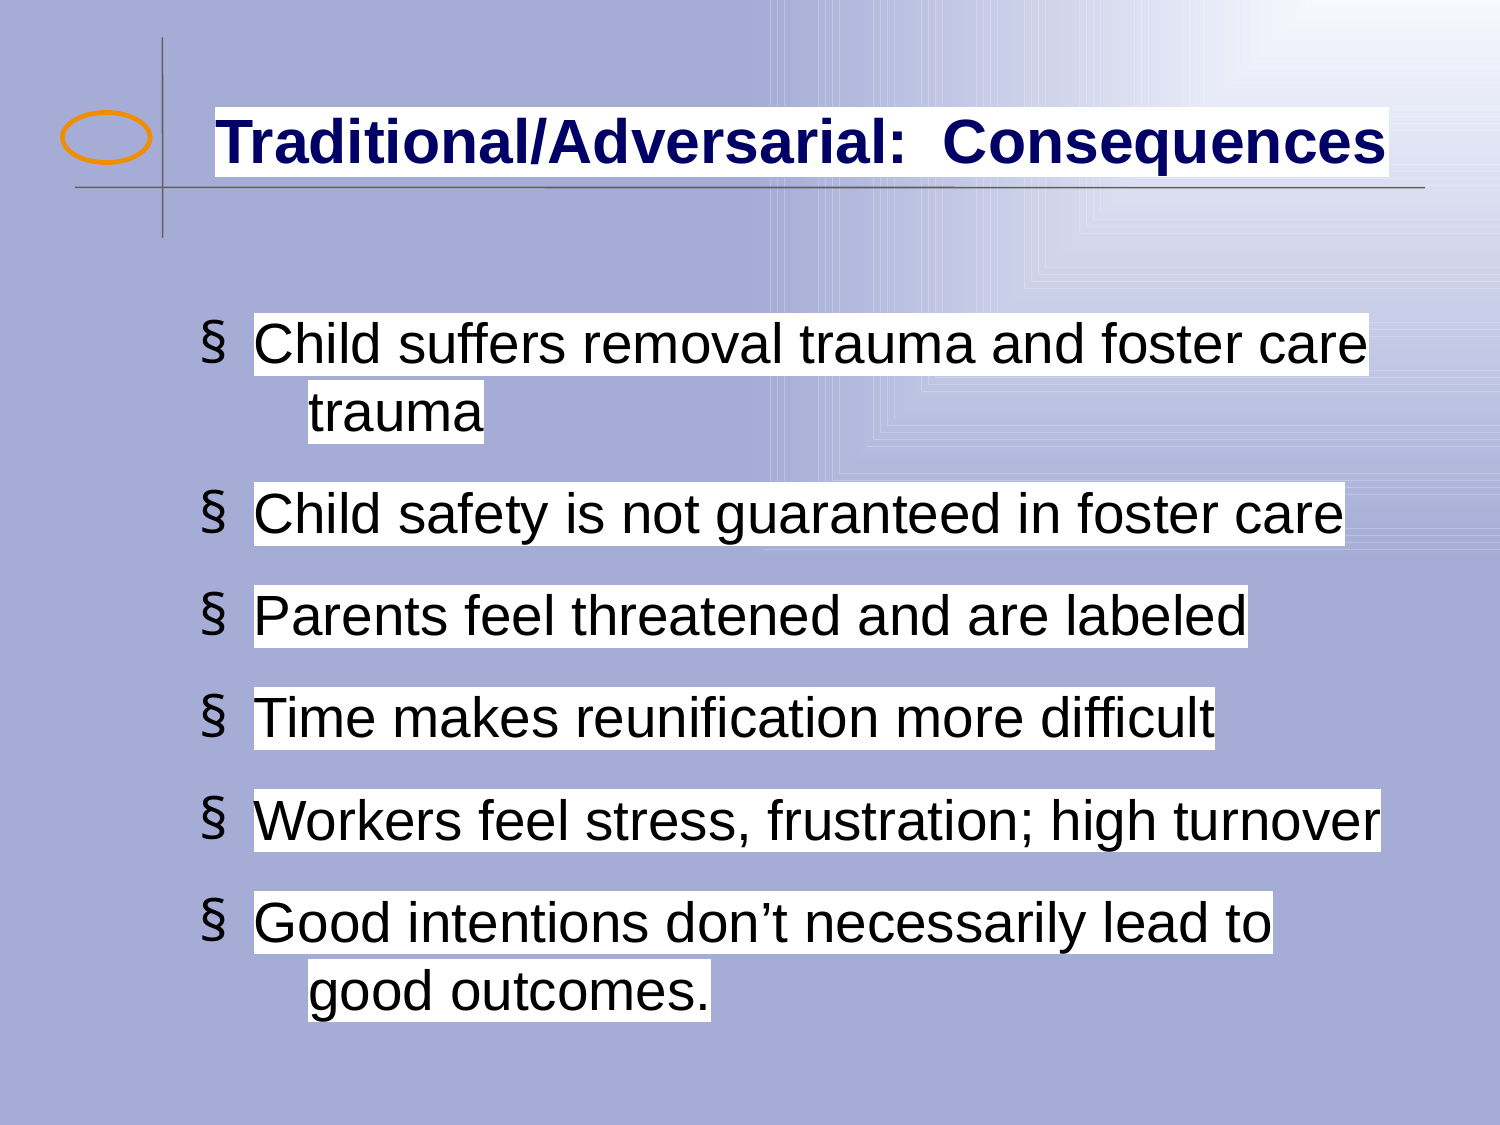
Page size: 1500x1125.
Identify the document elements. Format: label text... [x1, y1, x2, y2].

list Child suffers removal trauma and foster care trauma Child safety is not guaranteed in foster care Parents feel threatened and are labeled Time makes reunification more difficult Workers feel stress, frustration; high turnover Good intentions don’t necessarily lead to good outcomes. [75, 299, 1426, 1088]
title Traditional/Adversarial: Consequences [200, 45, 1426, 233]
